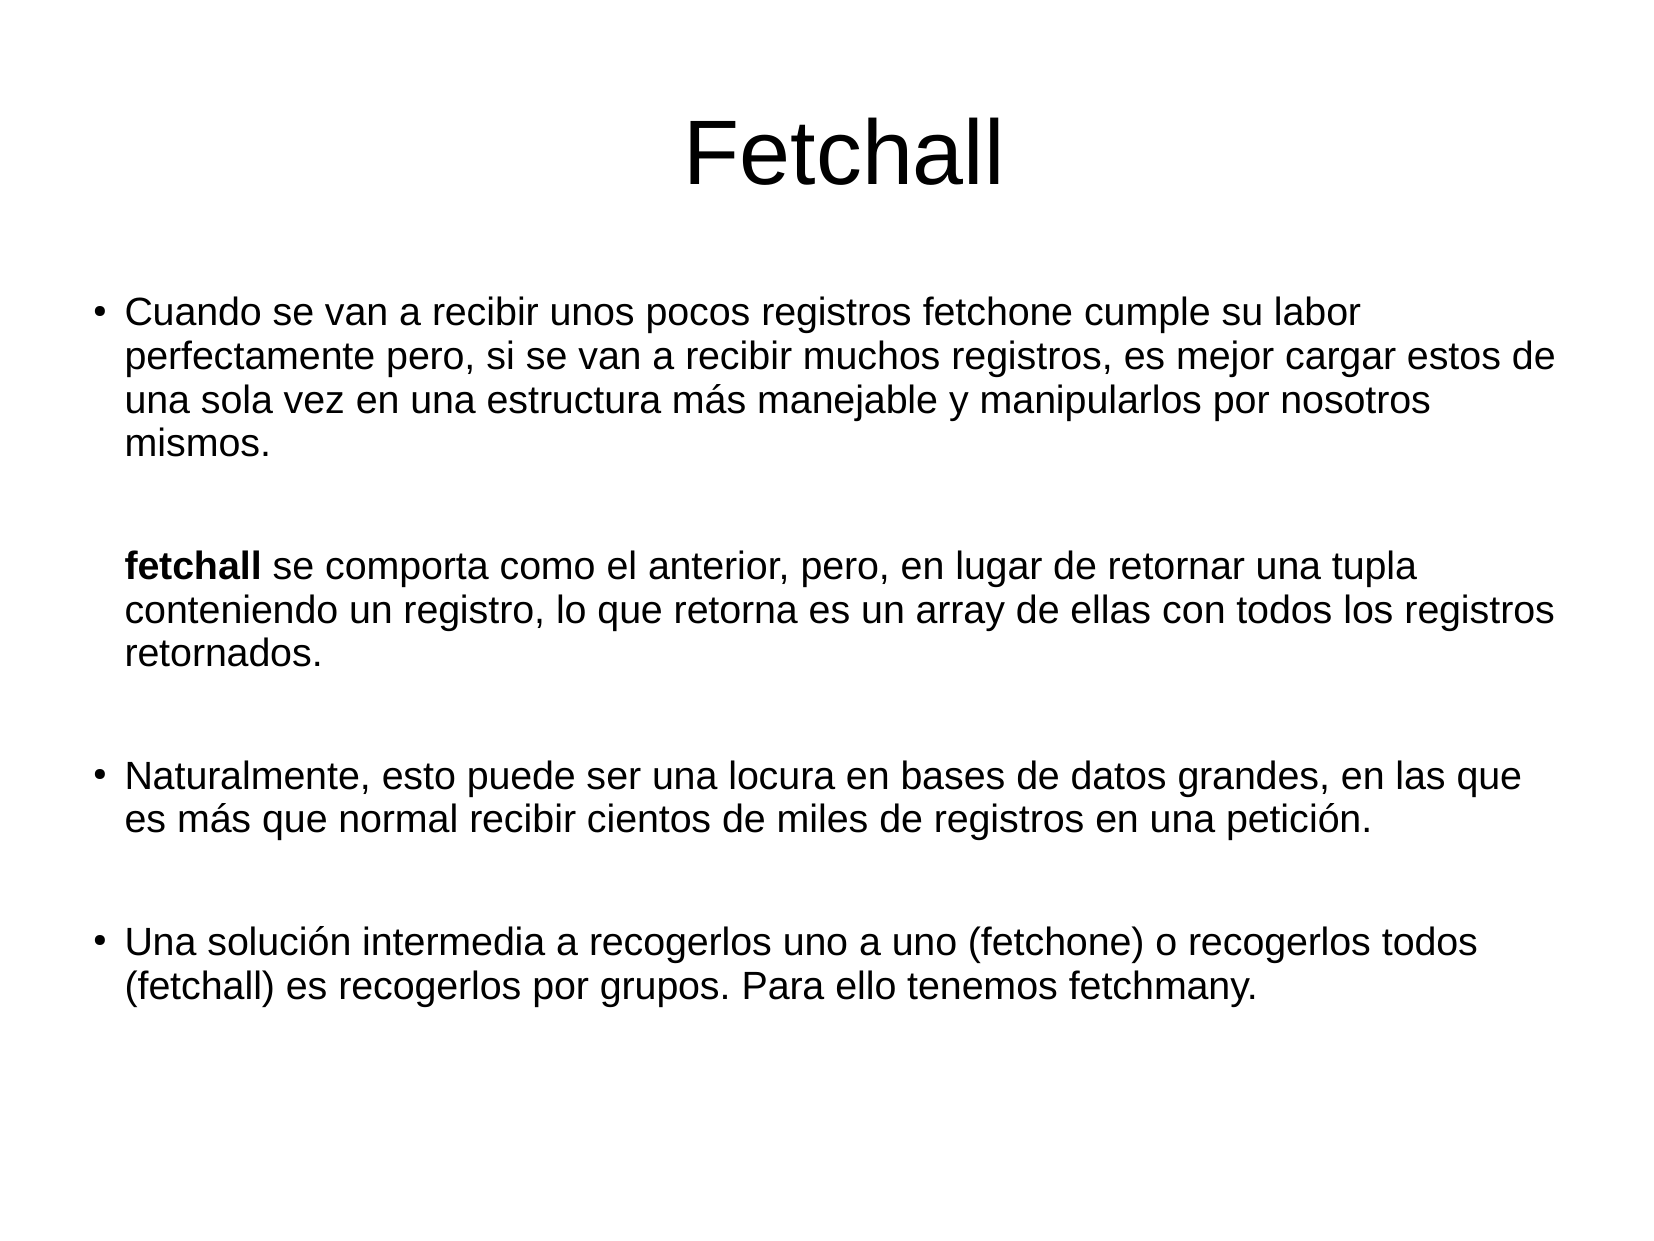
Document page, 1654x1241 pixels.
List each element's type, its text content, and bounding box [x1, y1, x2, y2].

title Fetchall [82, 49, 1571, 257]
list Cuando se van a recibir unos pocos registros fetchone cumple su labor perfectamente pero, si se van a recibir muchos registros, es mejor cargar estos de una sola vez en una estructura más manejable y manipularlos por nosotros mismos. fetchall se comporta como el anterior, pero, en lugar de retornar una tupla conteniendo un registro, lo que retorna es un array de ellas con todos los registros retornados. Naturalmente, esto puede ser una locura en bases de datos grandes, en las que es más que normal recibir cientos de miles de registros en una petición. Una solución intermedia a recogerlos uno a uno (fetchone) o recogerlos todos (fetchall) es recogerlos por grupos. Para ello tenemos fetchmany. [82, 290, 1571, 1010]
